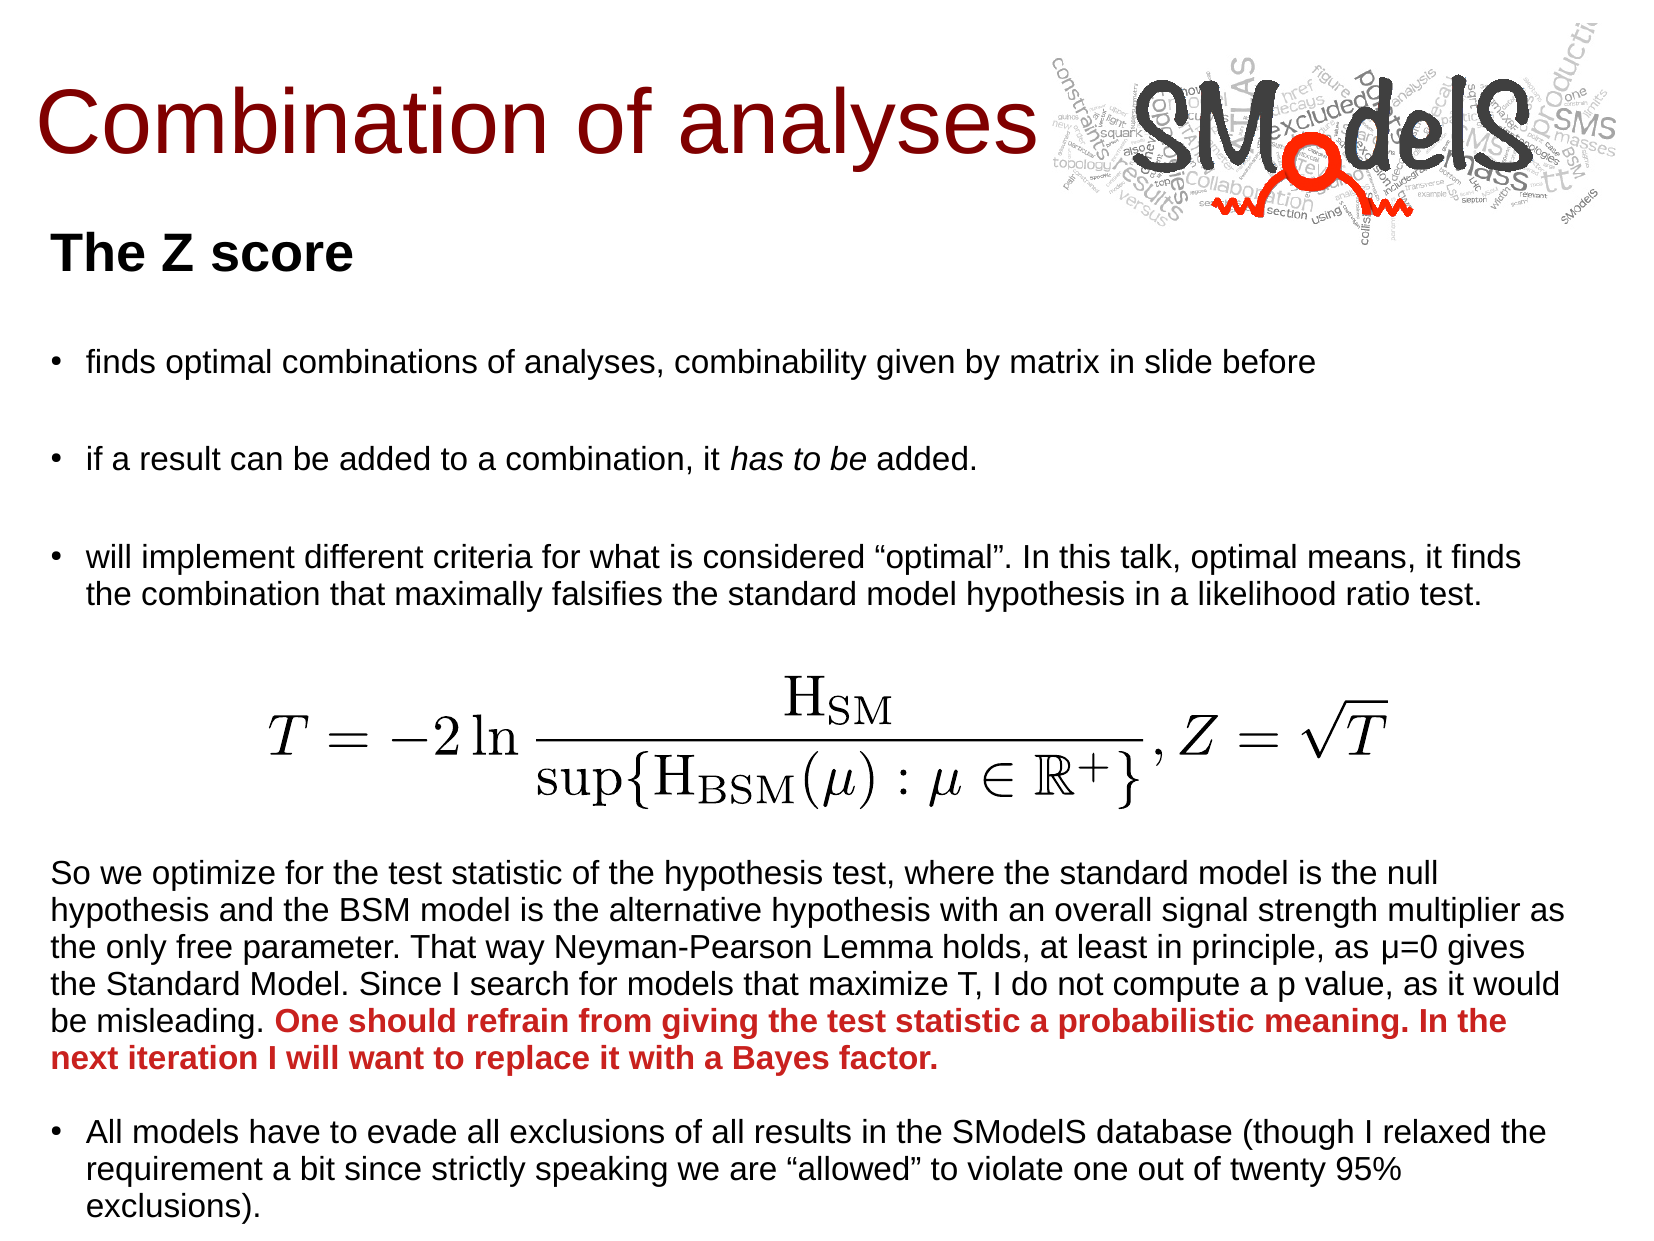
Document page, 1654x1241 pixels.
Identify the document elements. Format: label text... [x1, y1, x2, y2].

title Combination of analyses [35, 19, 1583, 214]
text_box The Z score finds optimal combinations of analyses, combinability given by matrix in slide before if a result can be added to a combination, it has to be added. will implement different criteria for what is considered “optimal”. In this talk, optimal means, it finds the combination that maximally falsifies the standard model hypothesis in a likelihood ratio test. So we optimize for the test statistic of the hypothesis test, where the standard model is the null hypothesis and the BSM model is the alternative hypothesis with an overall signal strength multiplier as the only free parameter. That way Neyman-Pearson Lemma holds, at least in principle, as μ=0 gives the Standard Model. Since I search for models that maximize T, I do not compute a p value, as it would be misleading. One should refrain from giving the test statistic a probabilistic meaning. In the next iteration I will want to replace it with a Bayes factor. All models have to evade all exclusions of all results in the SModelS database (though I relaxed the requirement a bit since strictly speaking we are “allowed” to violate one out of twenty 95% exclusions). [35, 214, 1583, 1241]
picture [1583, 23, 1642, 246]
picture [267, 675, 1388, 810]
